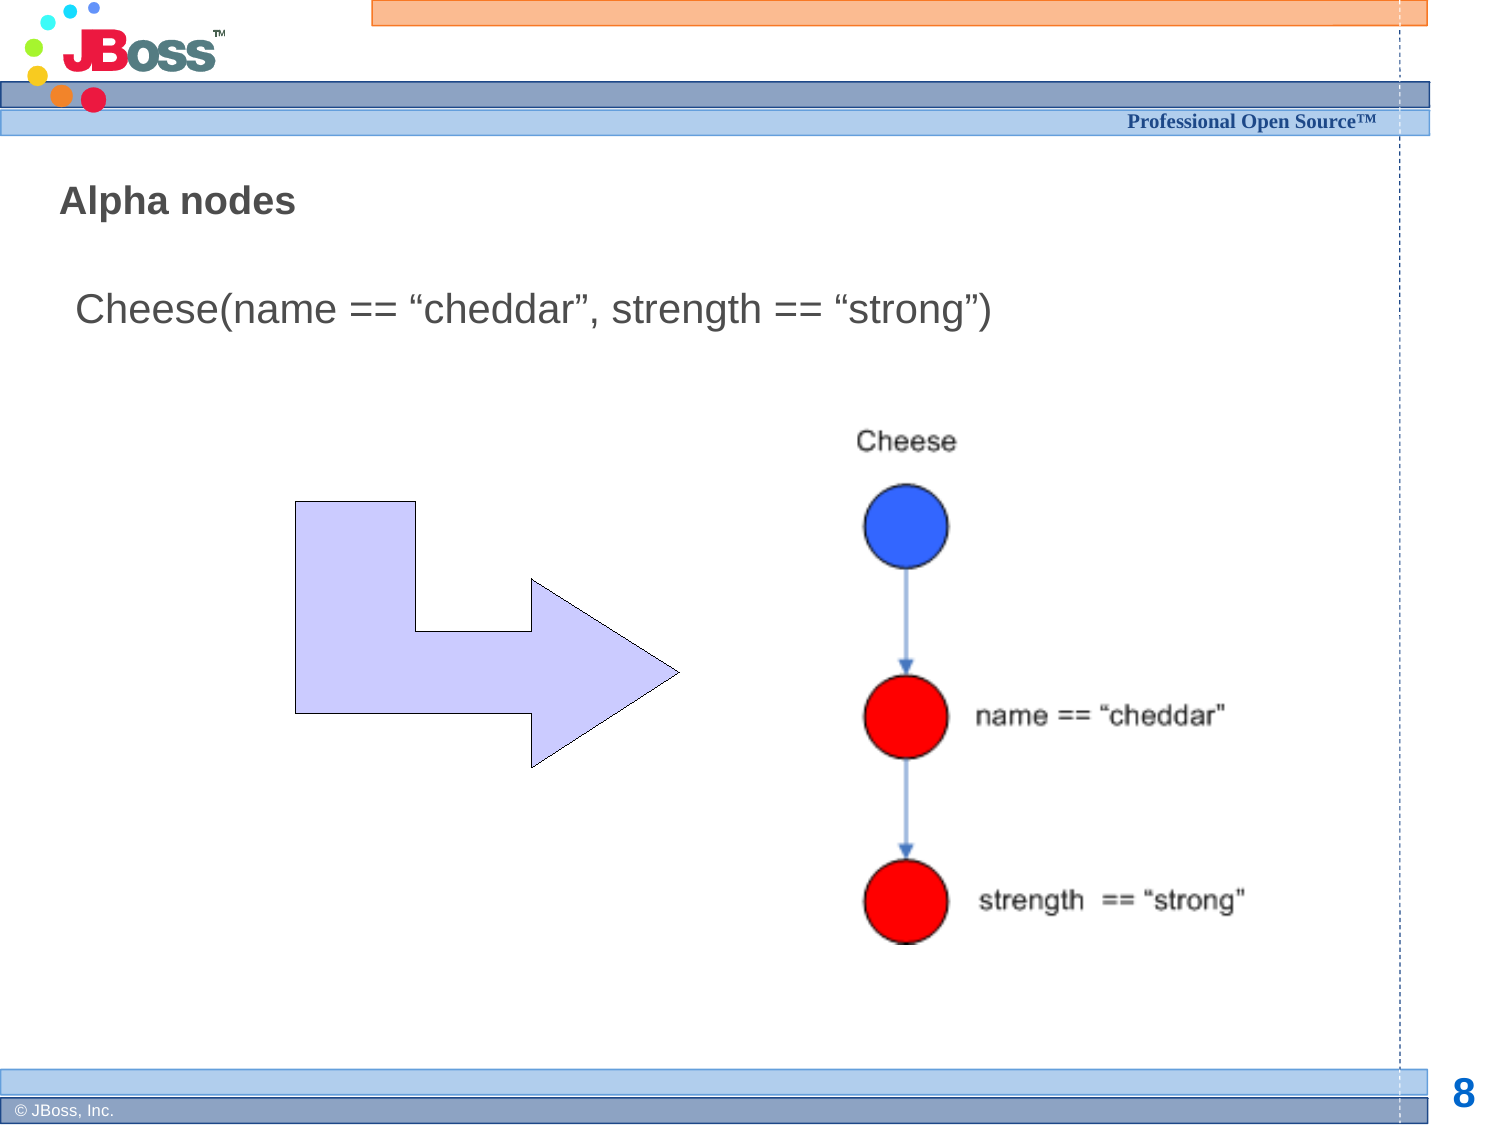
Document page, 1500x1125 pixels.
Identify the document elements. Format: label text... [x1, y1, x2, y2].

picture [856, 420, 1249, 945]
title Alpha nodes [59, 118, 1347, 284]
text_box [295, 501, 680, 768]
subtitle Cheese(name == “cheddar”, strength == “strong”) [75, 263, 1425, 355]
